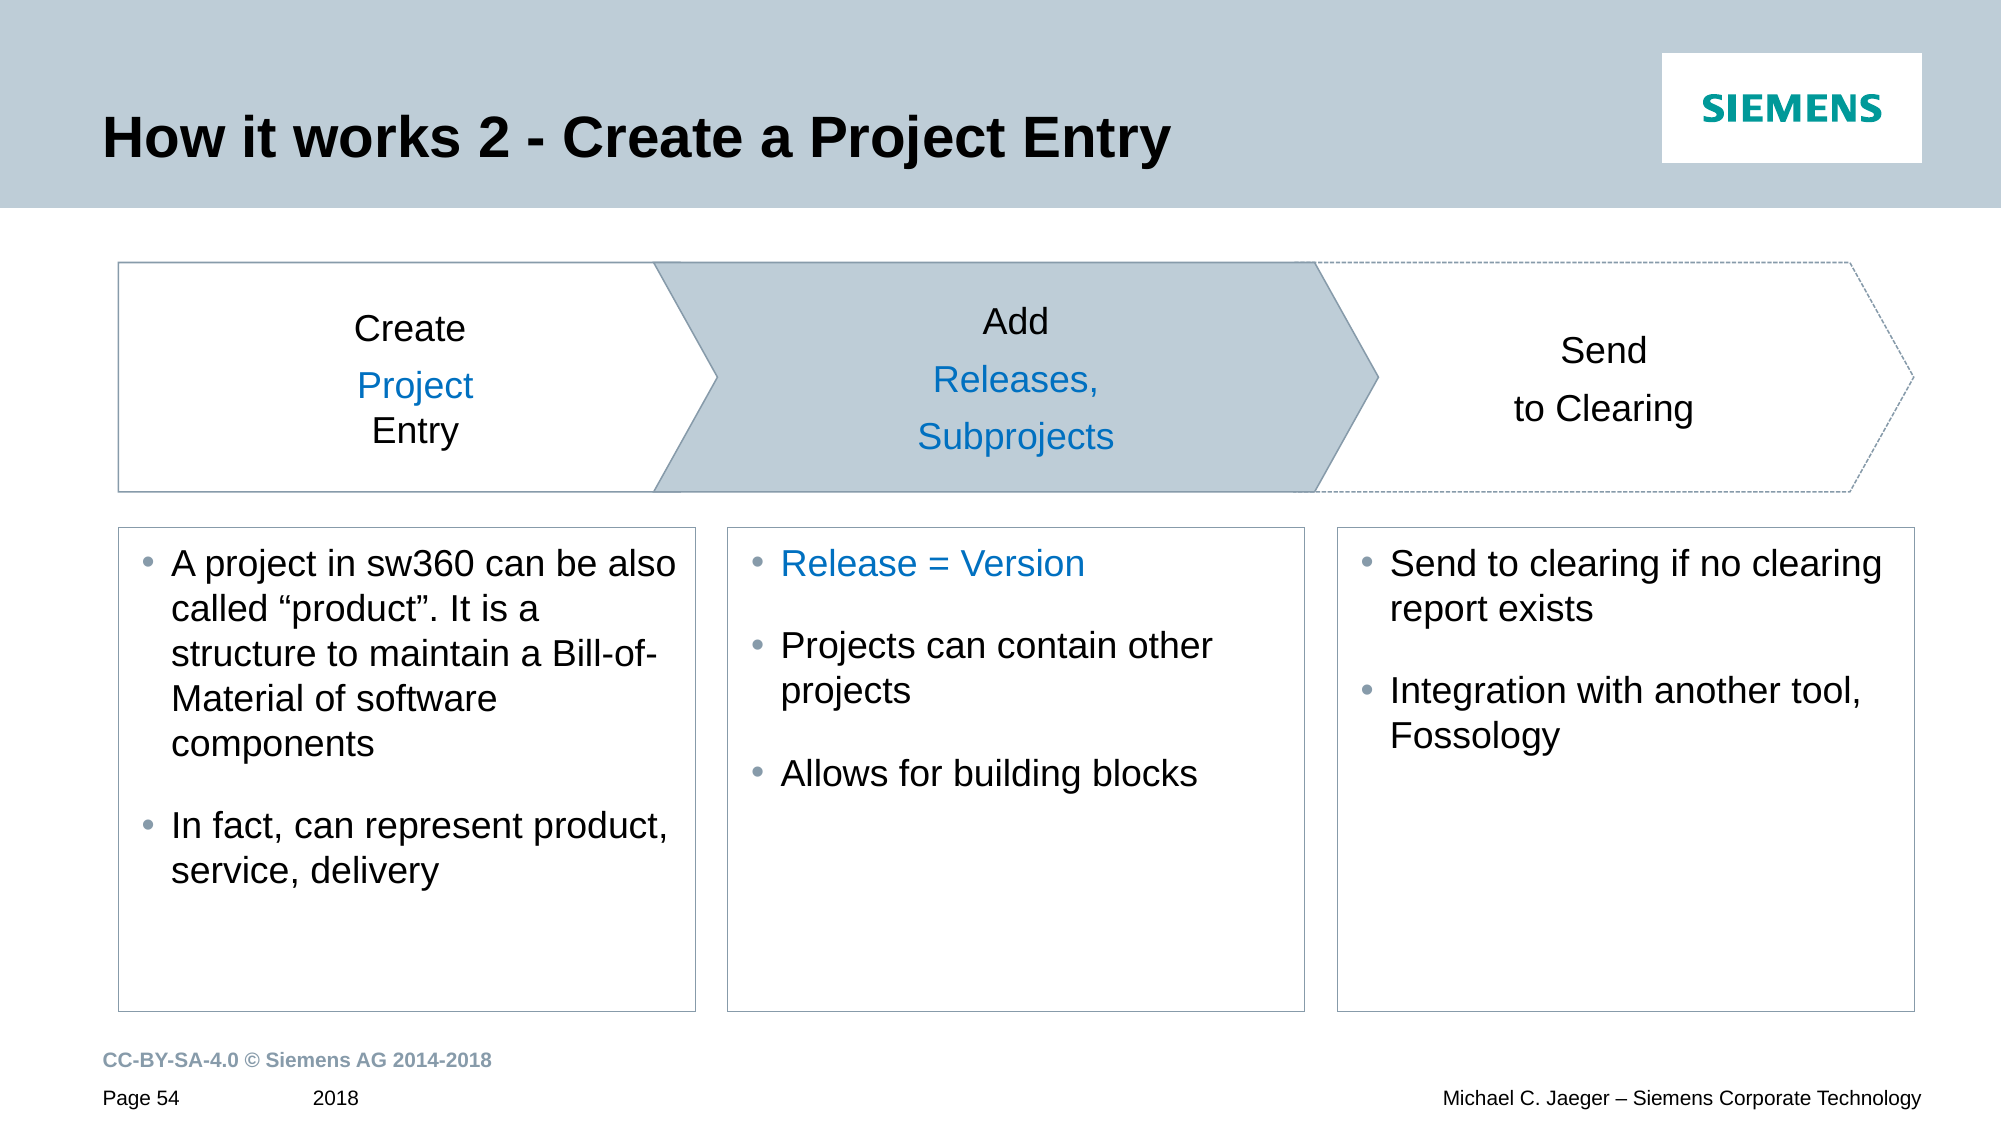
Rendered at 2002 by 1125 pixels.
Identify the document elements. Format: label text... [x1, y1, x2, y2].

text_box Add Releases, Subprojects [653, 262, 1379, 492]
text_box A project in sw360 can be also called “product”. It is a structure to maintain a Bill-of-Material of software components In fact, can represent product, service, delivery [118, 527, 696, 1012]
text_box Send to Clearing [1315, 262, 1914, 492]
title How it works 2 - Create a Project Entry [0, 0, 2001, 208]
text_box Send to clearing if no clearing report exists Integration with another tool, Fossology [1337, 527, 1915, 1012]
text_box Create Project Entry [118, 262, 717, 492]
text_box Release = Version Projects can contain other projects Allows for building blocks [727, 527, 1305, 1012]
